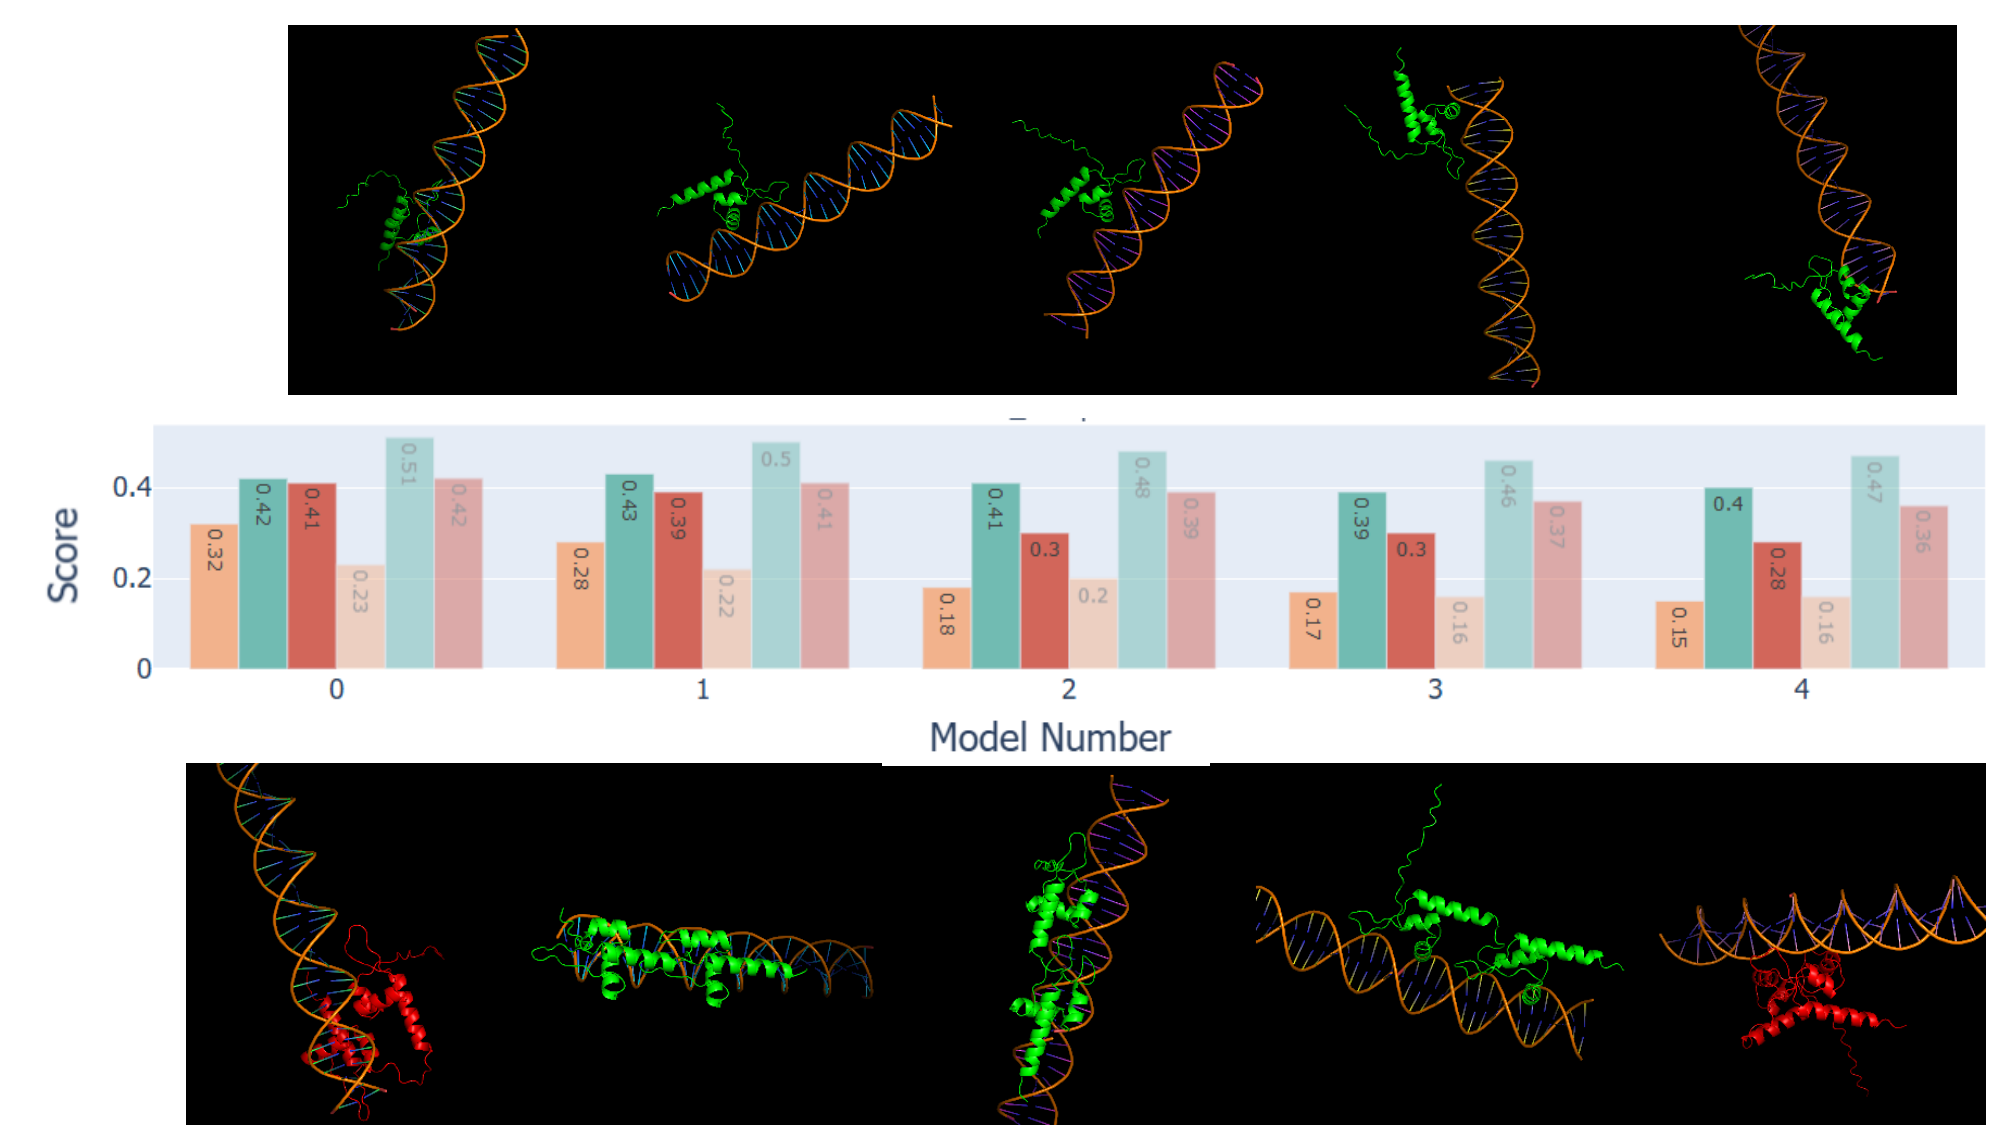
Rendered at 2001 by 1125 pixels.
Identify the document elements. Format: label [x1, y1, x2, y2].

picture [288, 25, 1957, 395]
picture [32, 418, 2000, 1125]
